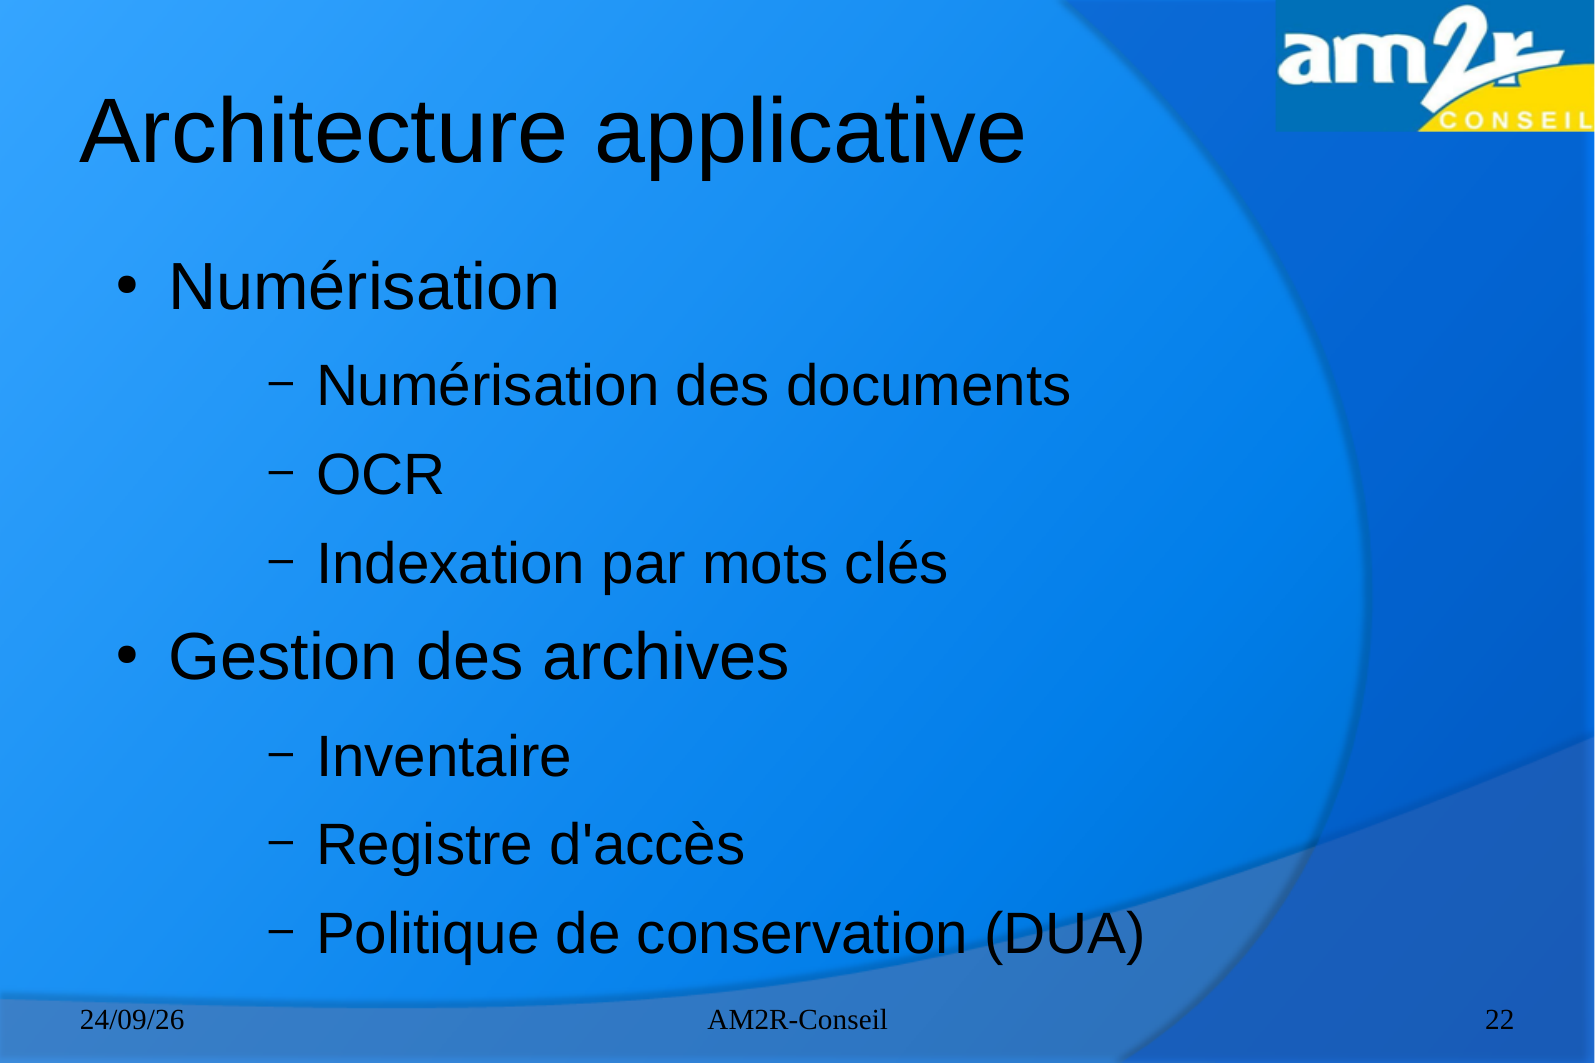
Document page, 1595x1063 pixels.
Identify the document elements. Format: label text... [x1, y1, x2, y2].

picture [0, 0, 1595, 1063]
title Architecture applicative [79, 49, 1241, 213]
list Numérisation Numérisation des documents OCR Indexation par mots clés Gestion des archives Inventaire Registre d'accès Politique de conservation (DUA) [79, 248, 1515, 966]
